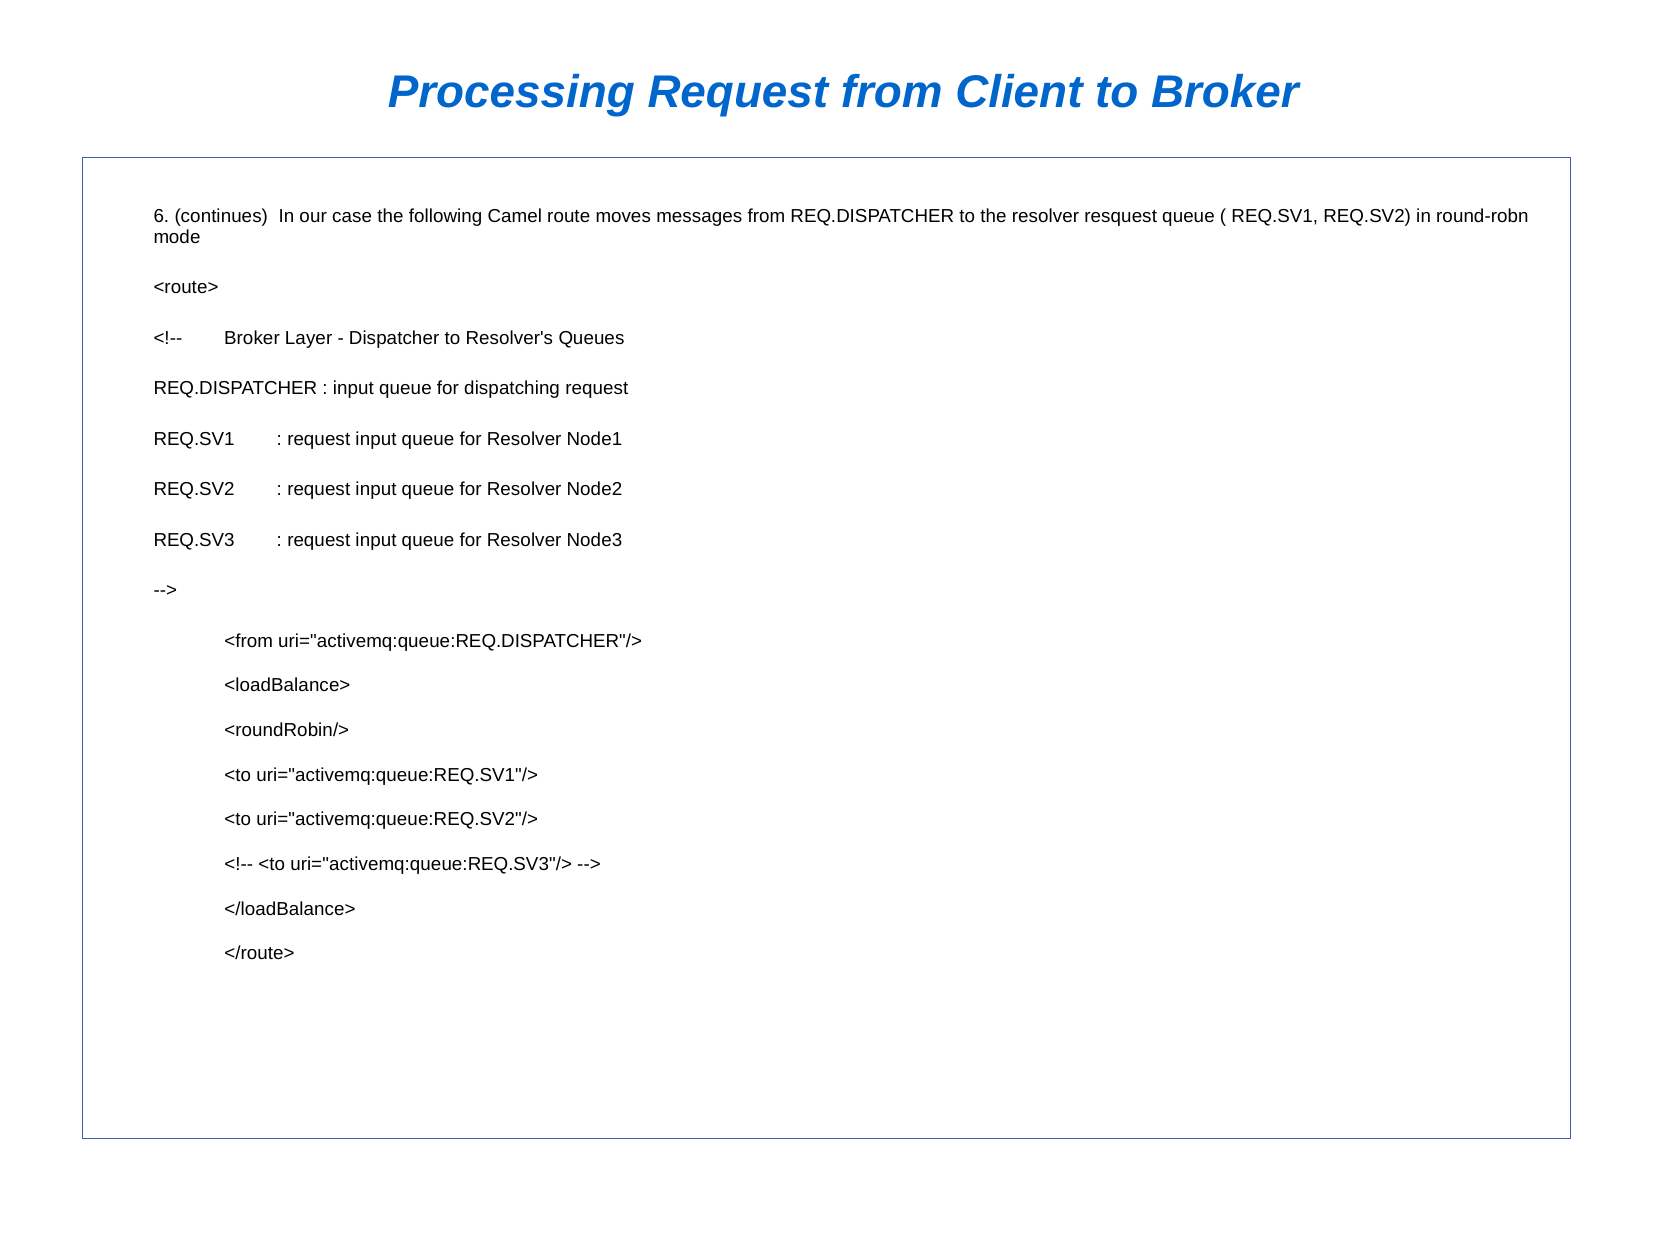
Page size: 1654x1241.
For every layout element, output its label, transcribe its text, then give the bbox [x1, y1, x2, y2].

list 6. (continues) In our case the following Camel route moves messages from REQ.DISPATCHER to the resolver resquest queue ( REQ.SV1, REQ.SV2) in round-robn mode <route> <!-- Broker Layer - Dispatcher to Resolver's Queues REQ.DISPATCHER : input queue for dispatching request REQ.SV1 : request input queue for Resolver Node1 REQ.SV2 : request input queue for Resolver Node2 REQ.SV3 : request input queue for Resolver Node3 --> <from uri="activemq:queue:REQ.DISPATCHER"/> <loadBalance> <roundRobin/> <to uri="activemq:queue:REQ.SV1"/> <to uri="activemq:queue:REQ.SV2"/> <!-- <to uri="activemq:queue:REQ.SV3"/> --> </loadBalance> </route> [82, 157, 1571, 1139]
text_box Processing Request from Client to Broker [343, 58, 1344, 177]
